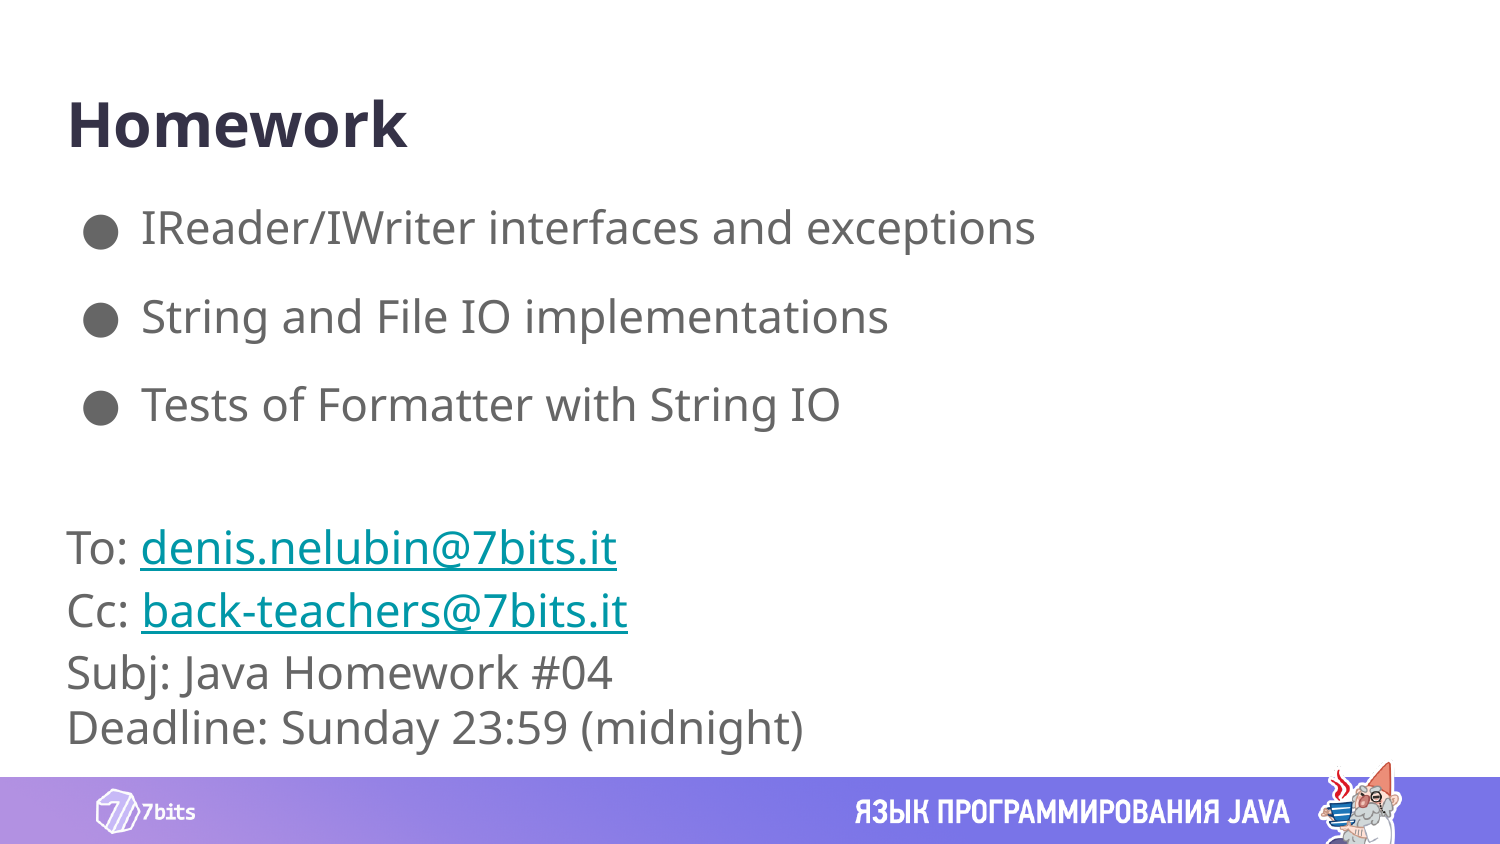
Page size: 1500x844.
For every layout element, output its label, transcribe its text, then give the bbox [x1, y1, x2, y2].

title Homework [51, 69, 1449, 164]
list IReader/IWriter interfaces and exceptions String and File IO implementations Tests of Formatter with String IO To: denis.nelubin@7bits.it Cc: back-teachers@7bits.it Subj: Java Homework #04 Deadline: Sunday 23:59 (midnight) [51, 184, 1449, 745]
picture [0, 717, 1500, 844]
